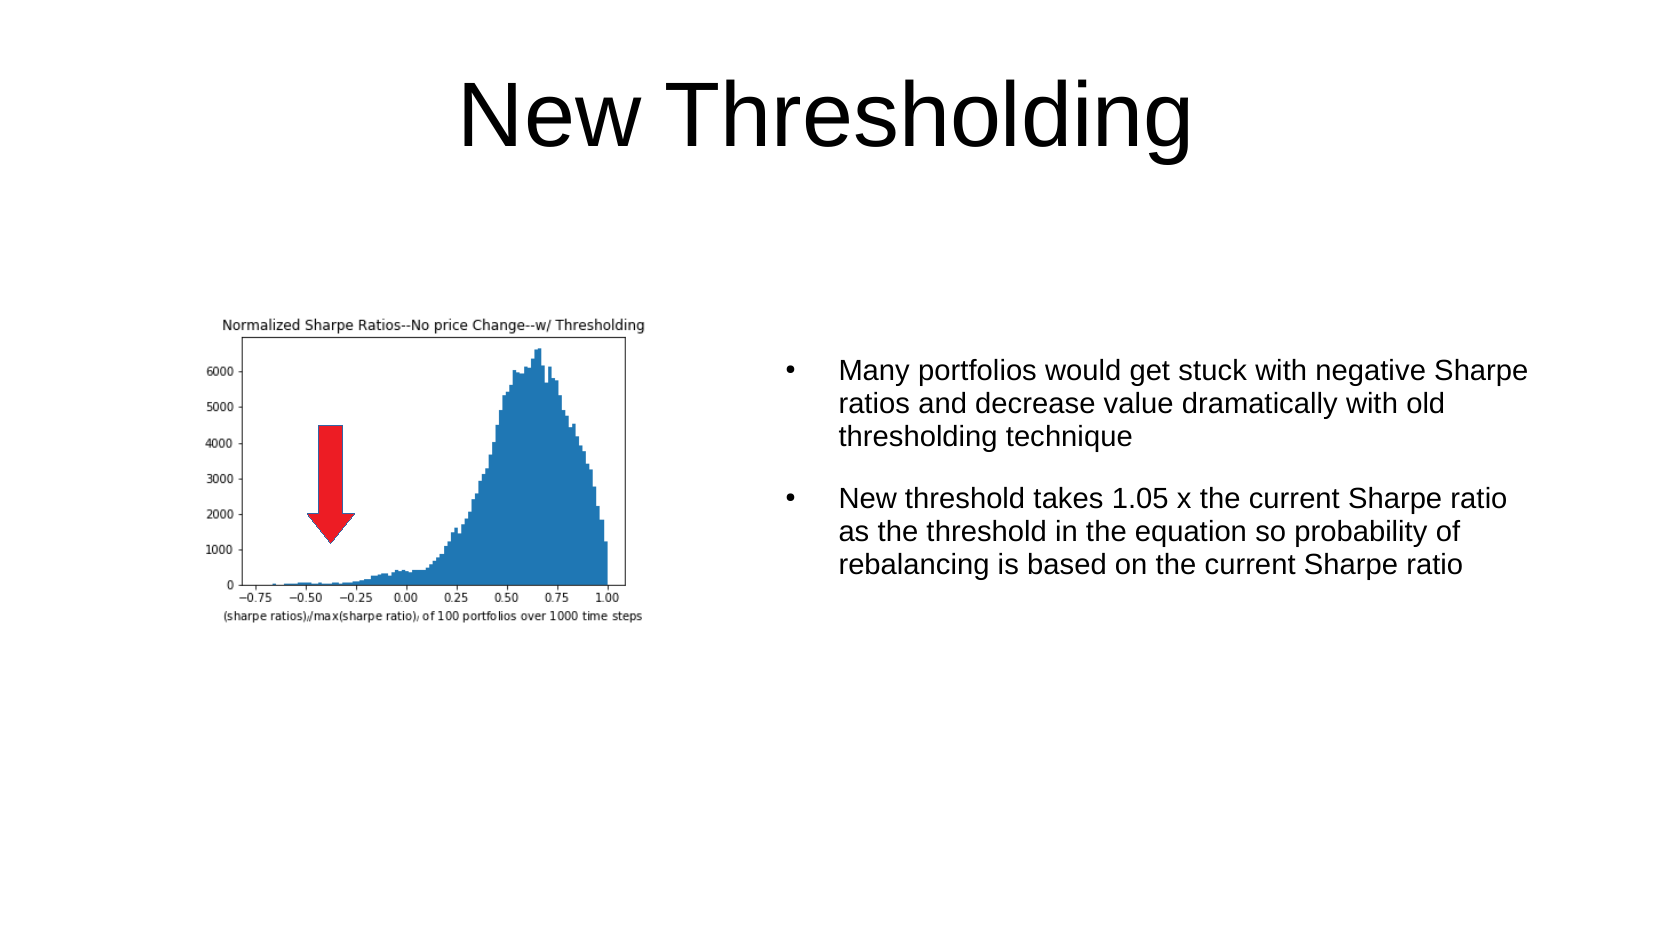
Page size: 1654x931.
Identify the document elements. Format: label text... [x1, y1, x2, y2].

title New Thresholding [82, 37, 1571, 193]
text_box [307, 425, 355, 544]
list Many portfolios would get stuck with negative Sharpe ratios and decrease value dramatically with old thresholding technique New threshold takes 1.05 x the current Sharpe ratio as the threshold in the equation so probability of rebalancing is based on the current Sharpe ratio [767, 354, 1548, 894]
picture [180, 297, 674, 626]
